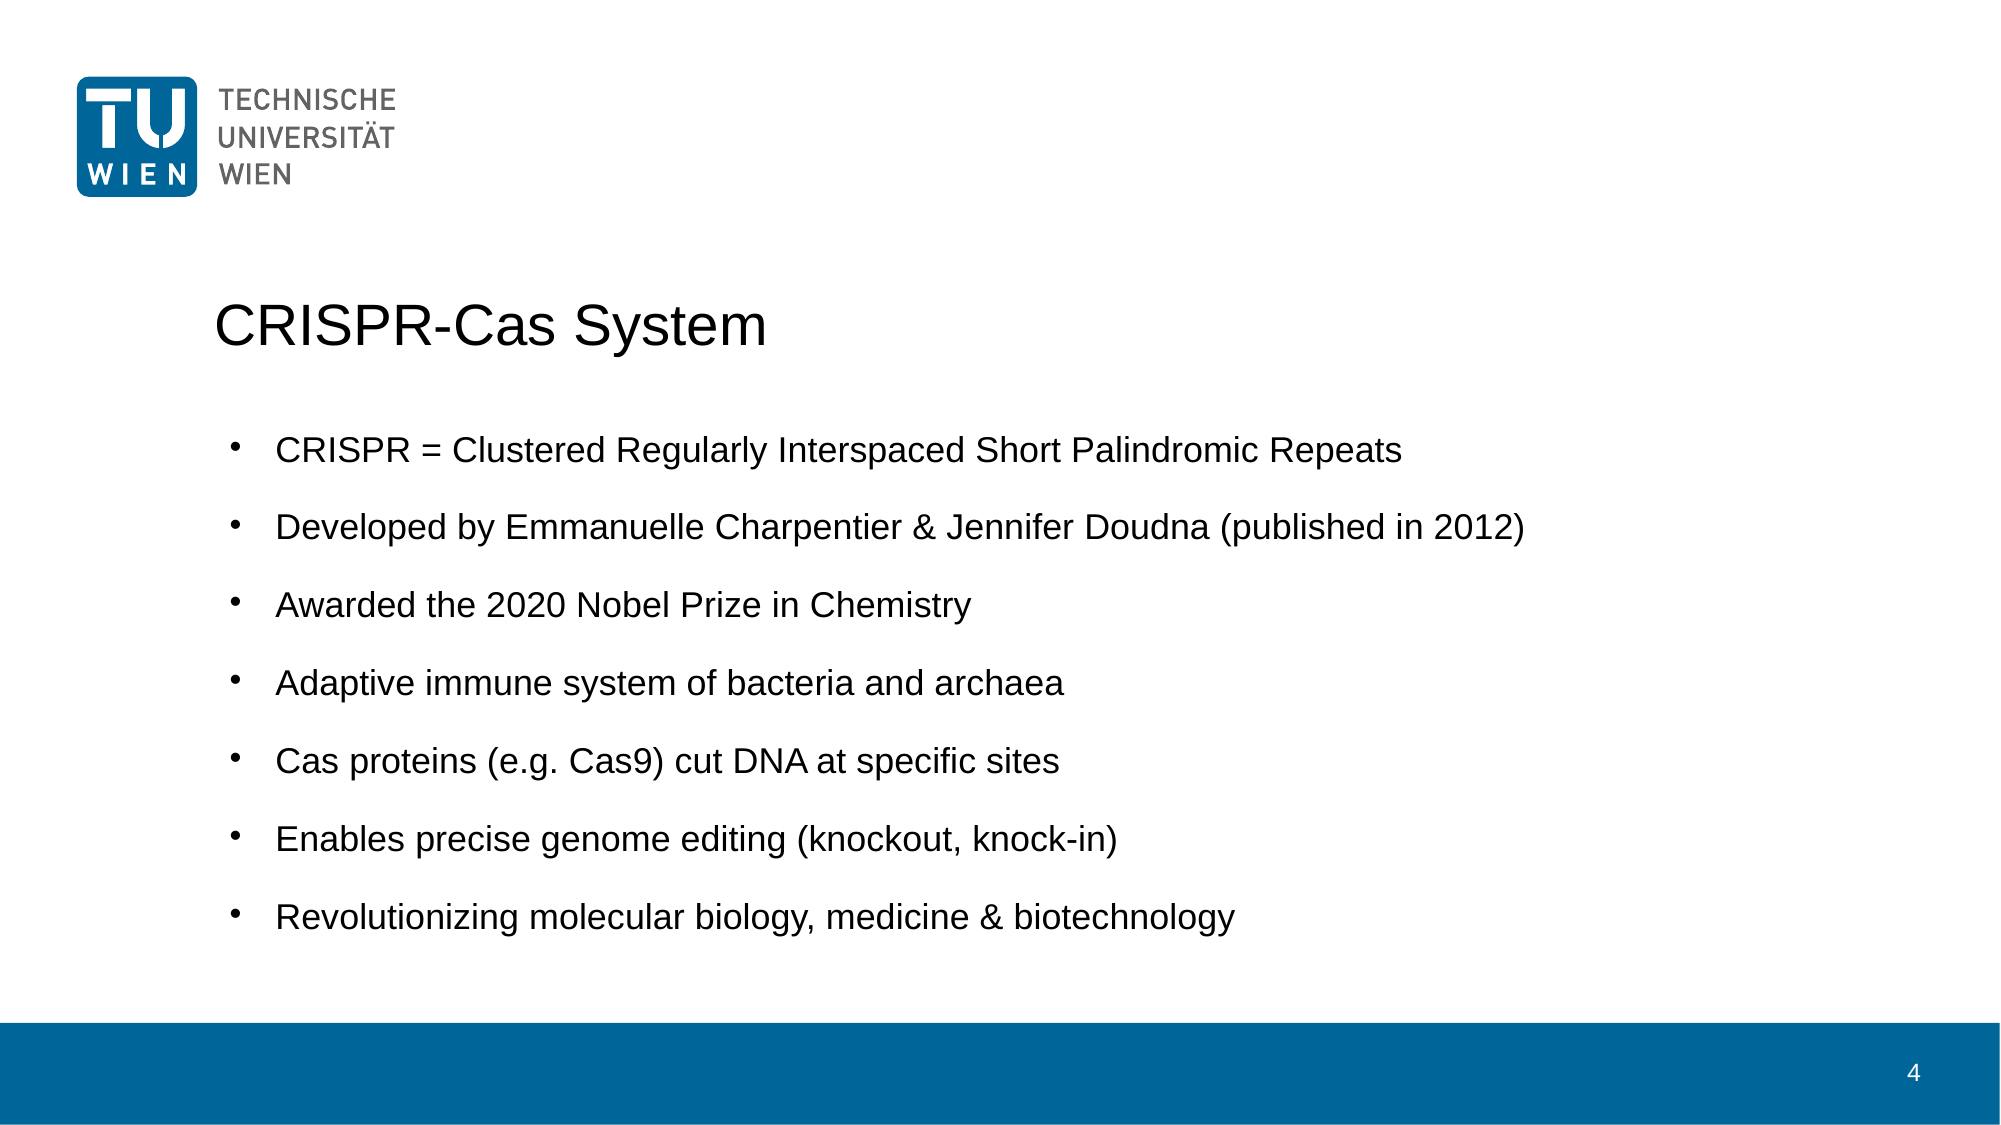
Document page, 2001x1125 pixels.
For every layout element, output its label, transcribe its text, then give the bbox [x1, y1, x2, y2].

list CRISPR = Clustered Regularly Interspaced Short Palindromic Repeats Developed by Emmanuelle Charpentier & Jennifer Doudna (published in 2012) Awarded the 2020 Nobel Prize in Chemistry Adaptive immune system of bacteria and archaea Cas proteins (e.g. Cas9) cut DNA at specific sites Enables precise genome editing (knockout, knock-in) Revolutionizing molecular biology, medicine & biotechnology [214, 431, 1922, 941]
title CRISPR-Cas System [214, 254, 1922, 390]
